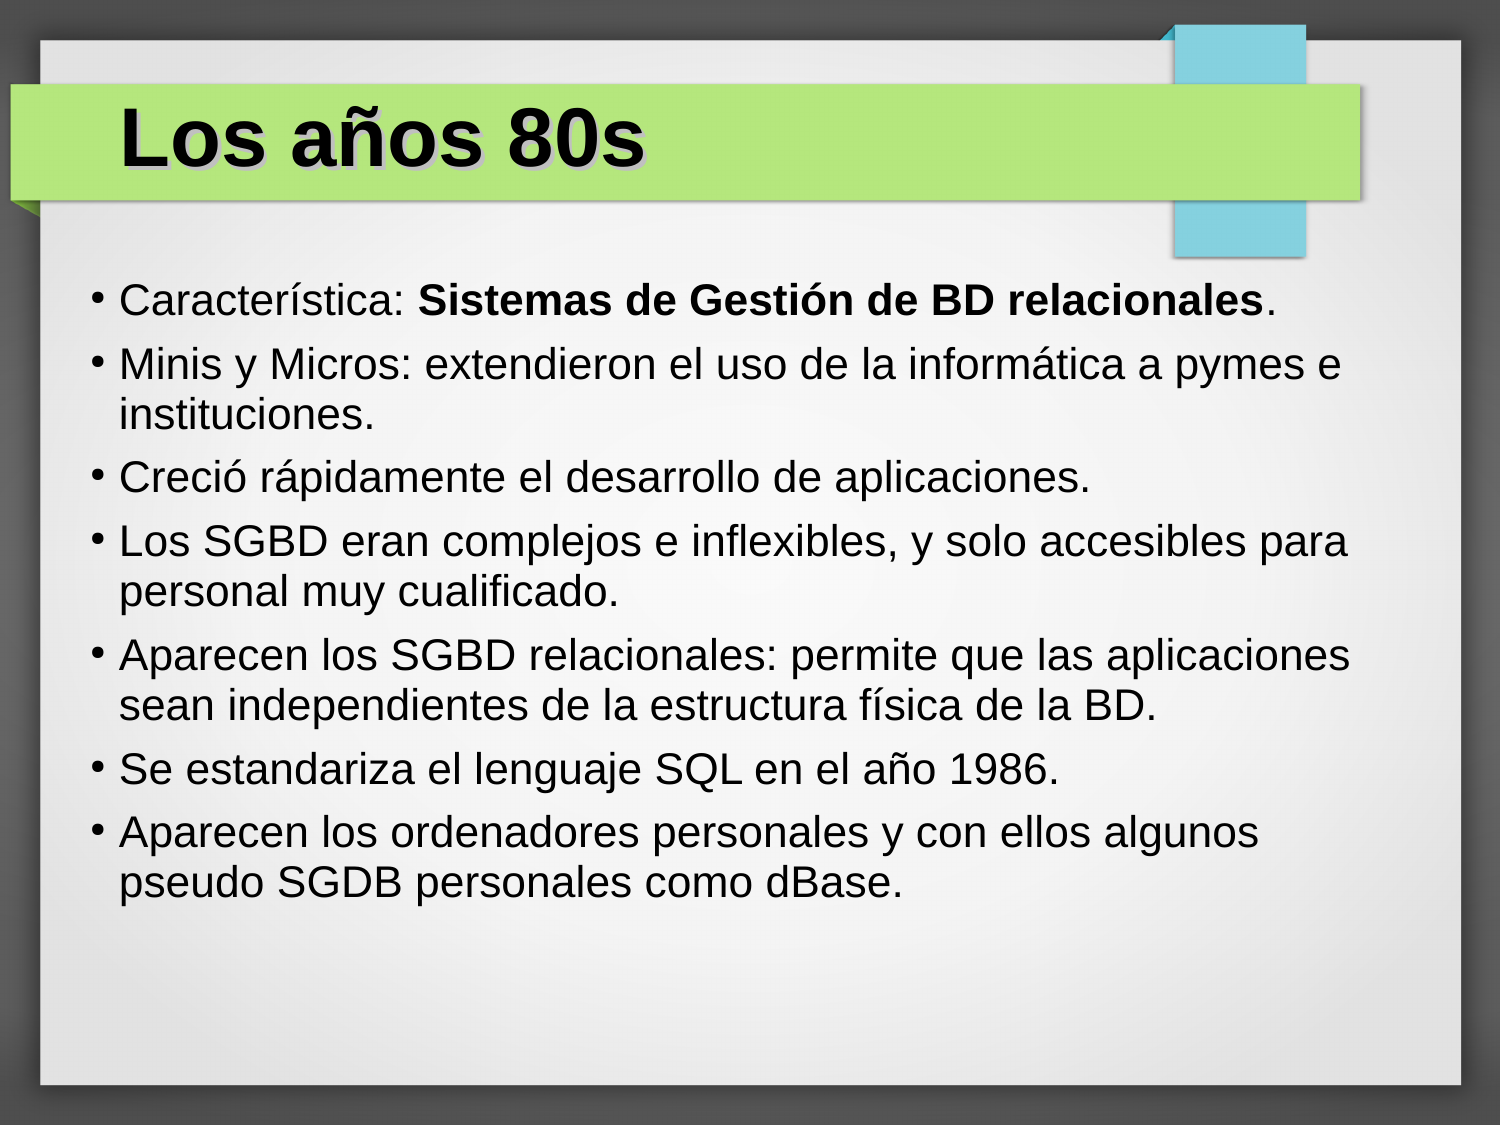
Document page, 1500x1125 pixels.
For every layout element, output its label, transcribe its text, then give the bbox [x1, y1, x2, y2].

picture [0, 0, 1500, 1125]
title Los años 80s [75, 85, 1147, 193]
list Característica: Sistemas de Gestión de BD relacionales. Minis y Micros: extendieron el uso de la informática a pymes e instituciones. Creció rápidamente el desarrollo de aplicaciones. Los SGBD eran complejos e inflexibles, y solo accesibles para personal muy cualificado. Aparecen los SGBD relacionales: permite que las aplicaciones sean independientes de la estructura física de la BD. Se estandariza el lenguaje SQL en el año 1986. Aparecen los ordenadores personales y con ellos algunos pseudo SGDB personales como dBase. [75, 267, 1426, 921]
